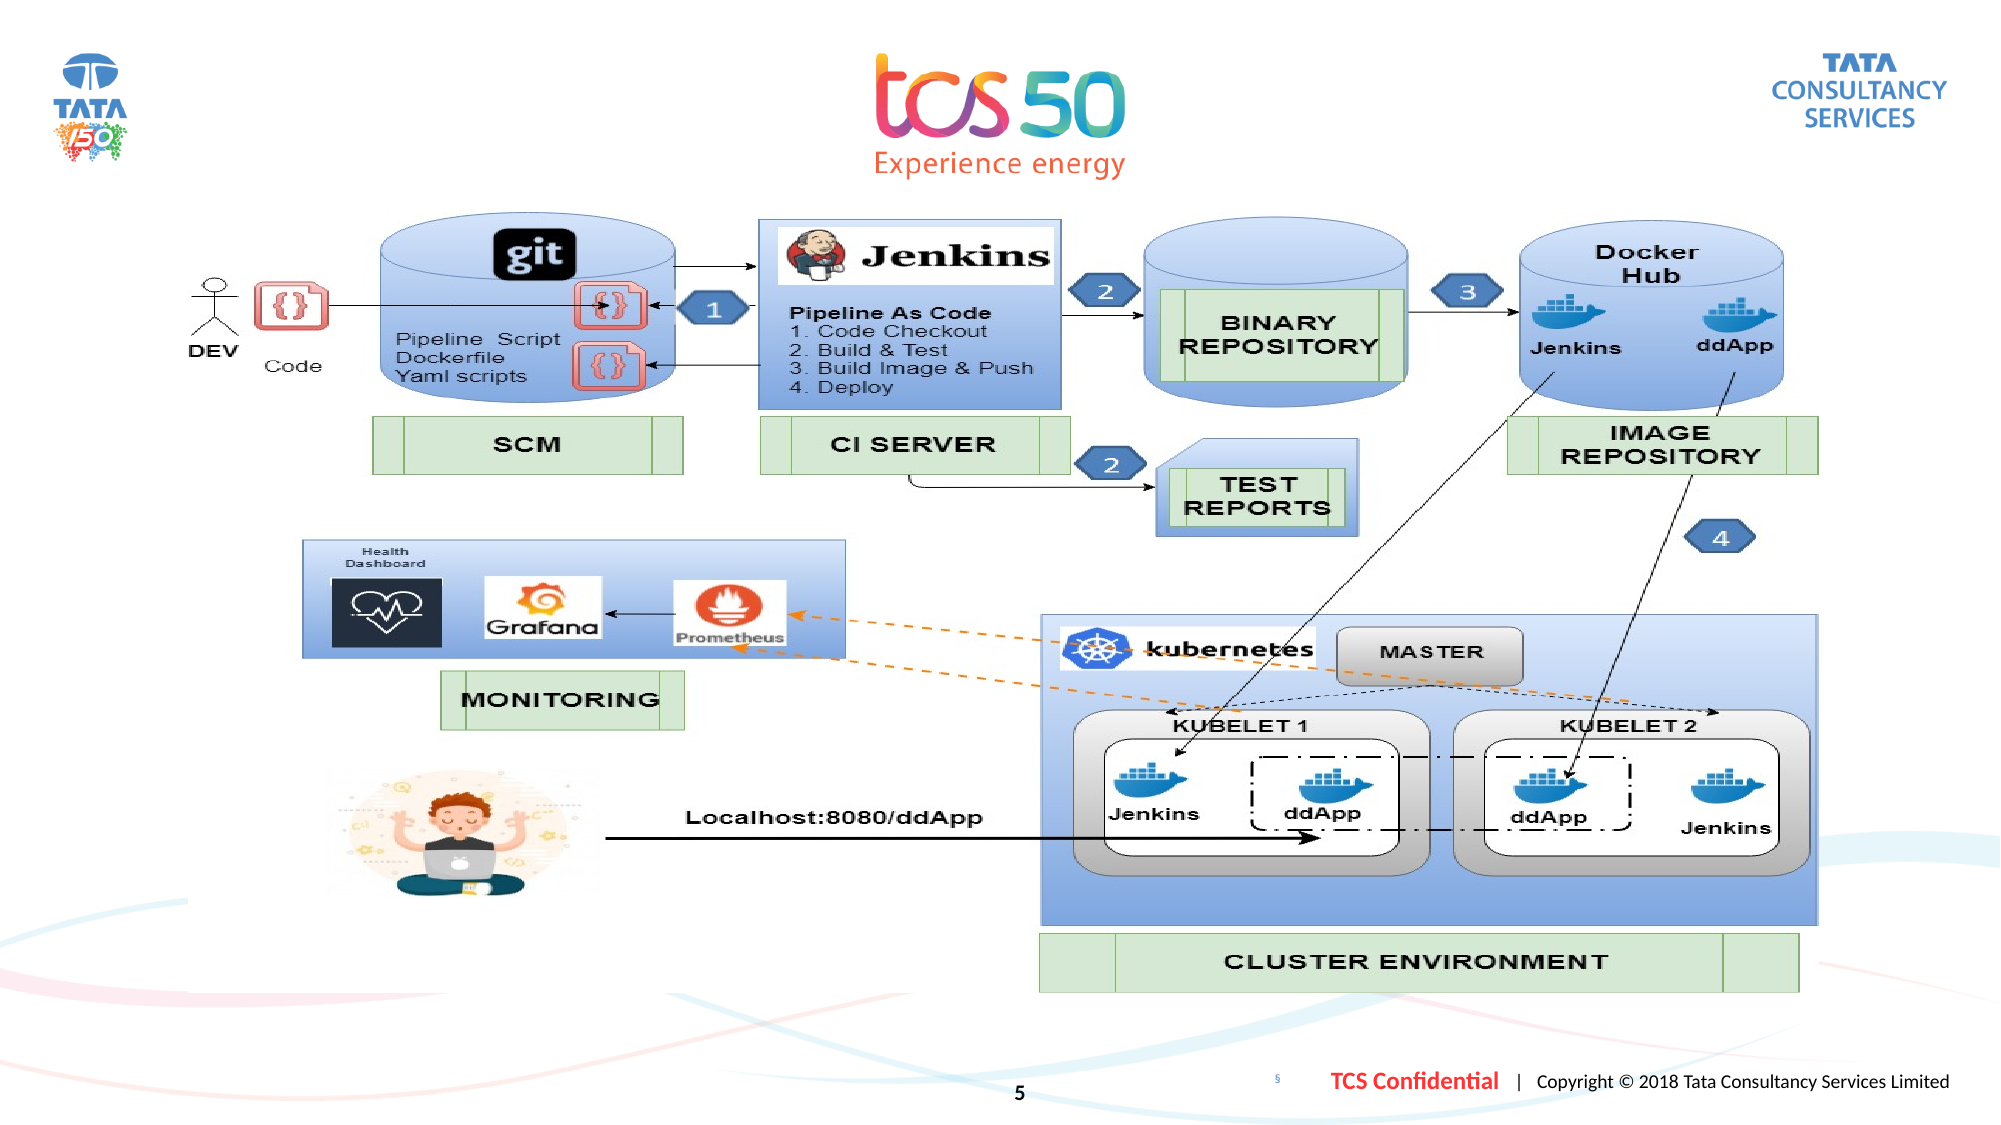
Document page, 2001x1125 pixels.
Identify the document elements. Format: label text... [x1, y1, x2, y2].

picture [0, 0, 2000, 205]
list TCS Confidential [1259, 1057, 1536, 1091]
picture [0, 212, 2000, 1125]
